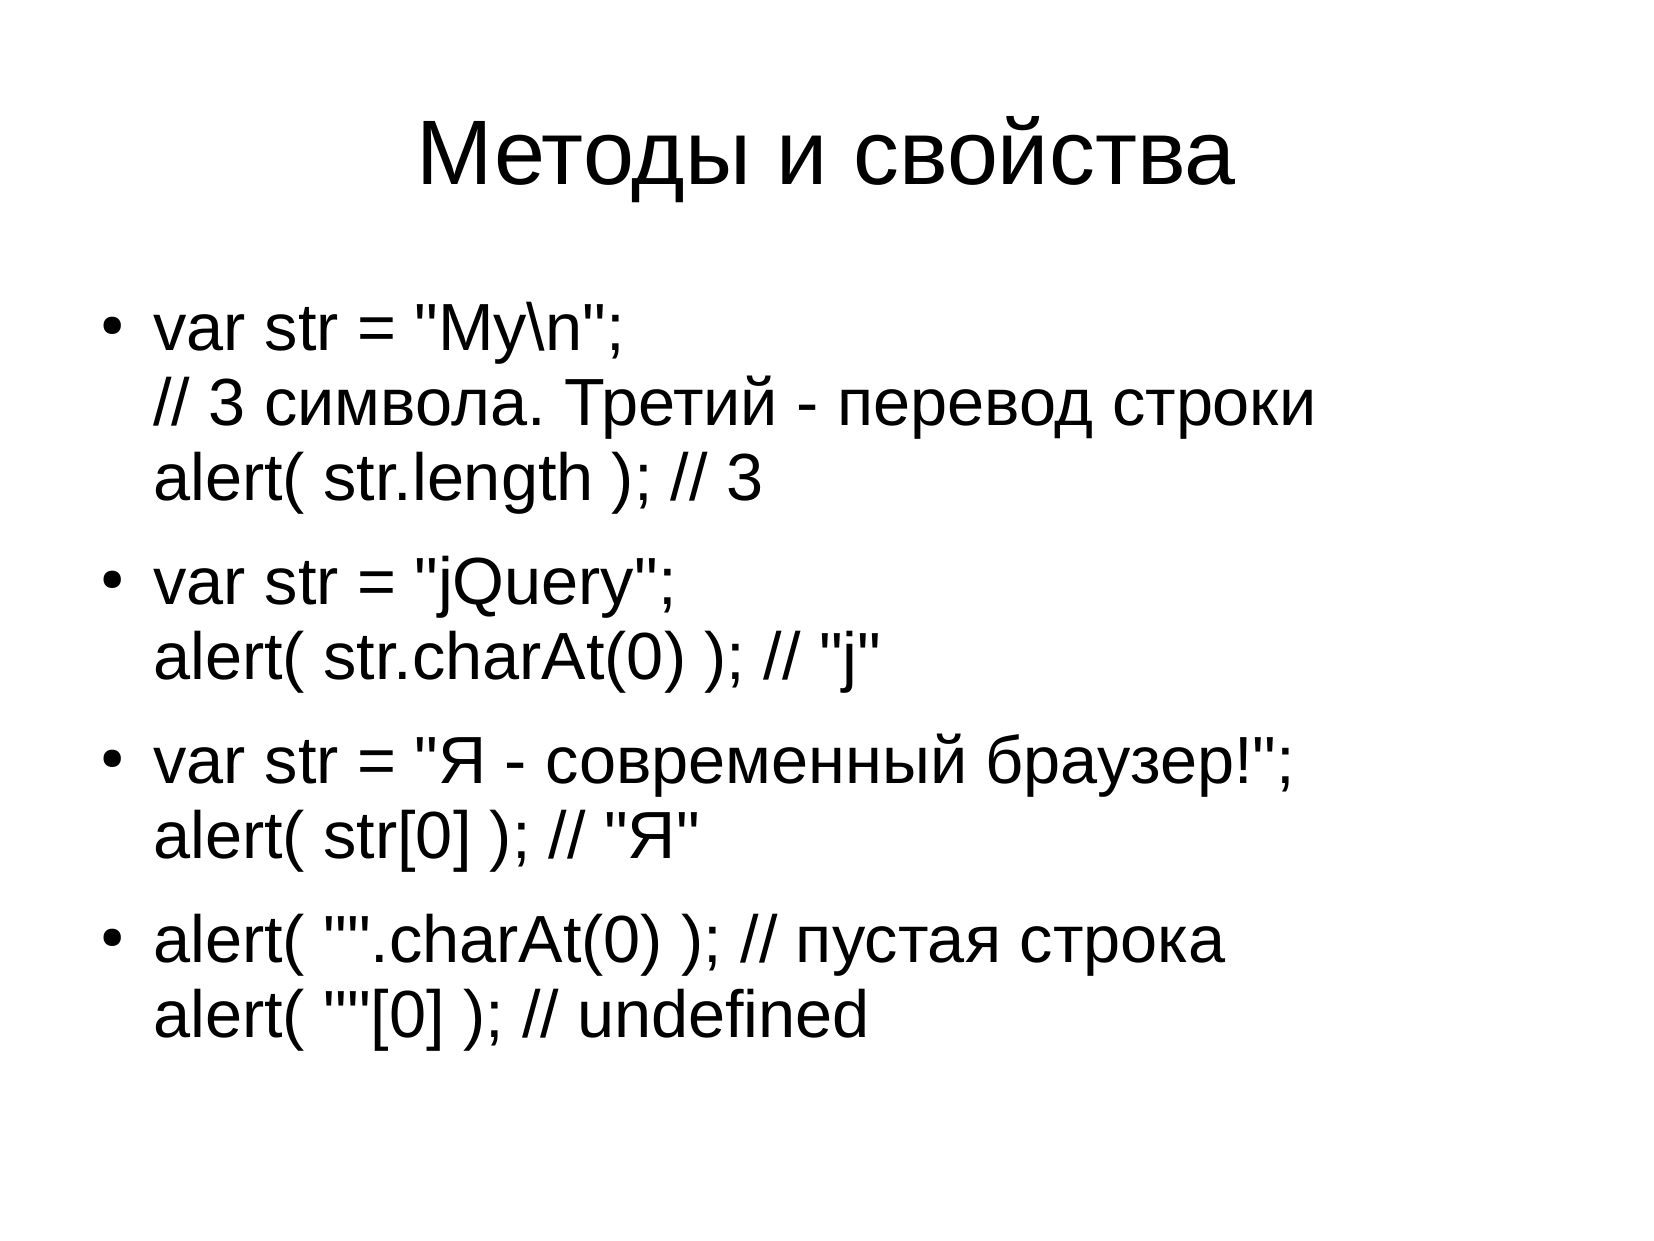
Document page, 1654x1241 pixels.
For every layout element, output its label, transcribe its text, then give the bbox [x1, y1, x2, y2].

title Методы и свойства [82, 49, 1571, 257]
list var str = "My\n"; // 3 символа. Третий - перевод строки alert( str.length ); // 3 var str = "jQuery"; alert( str.charAt(0) ); // "j" var str = "Я - современный браузер!"; alert( str[0] ); // "Я" alert( "".charAt(0) ); // пустая строка alert( ""[0] ); // undefined [82, 290, 1571, 1109]
